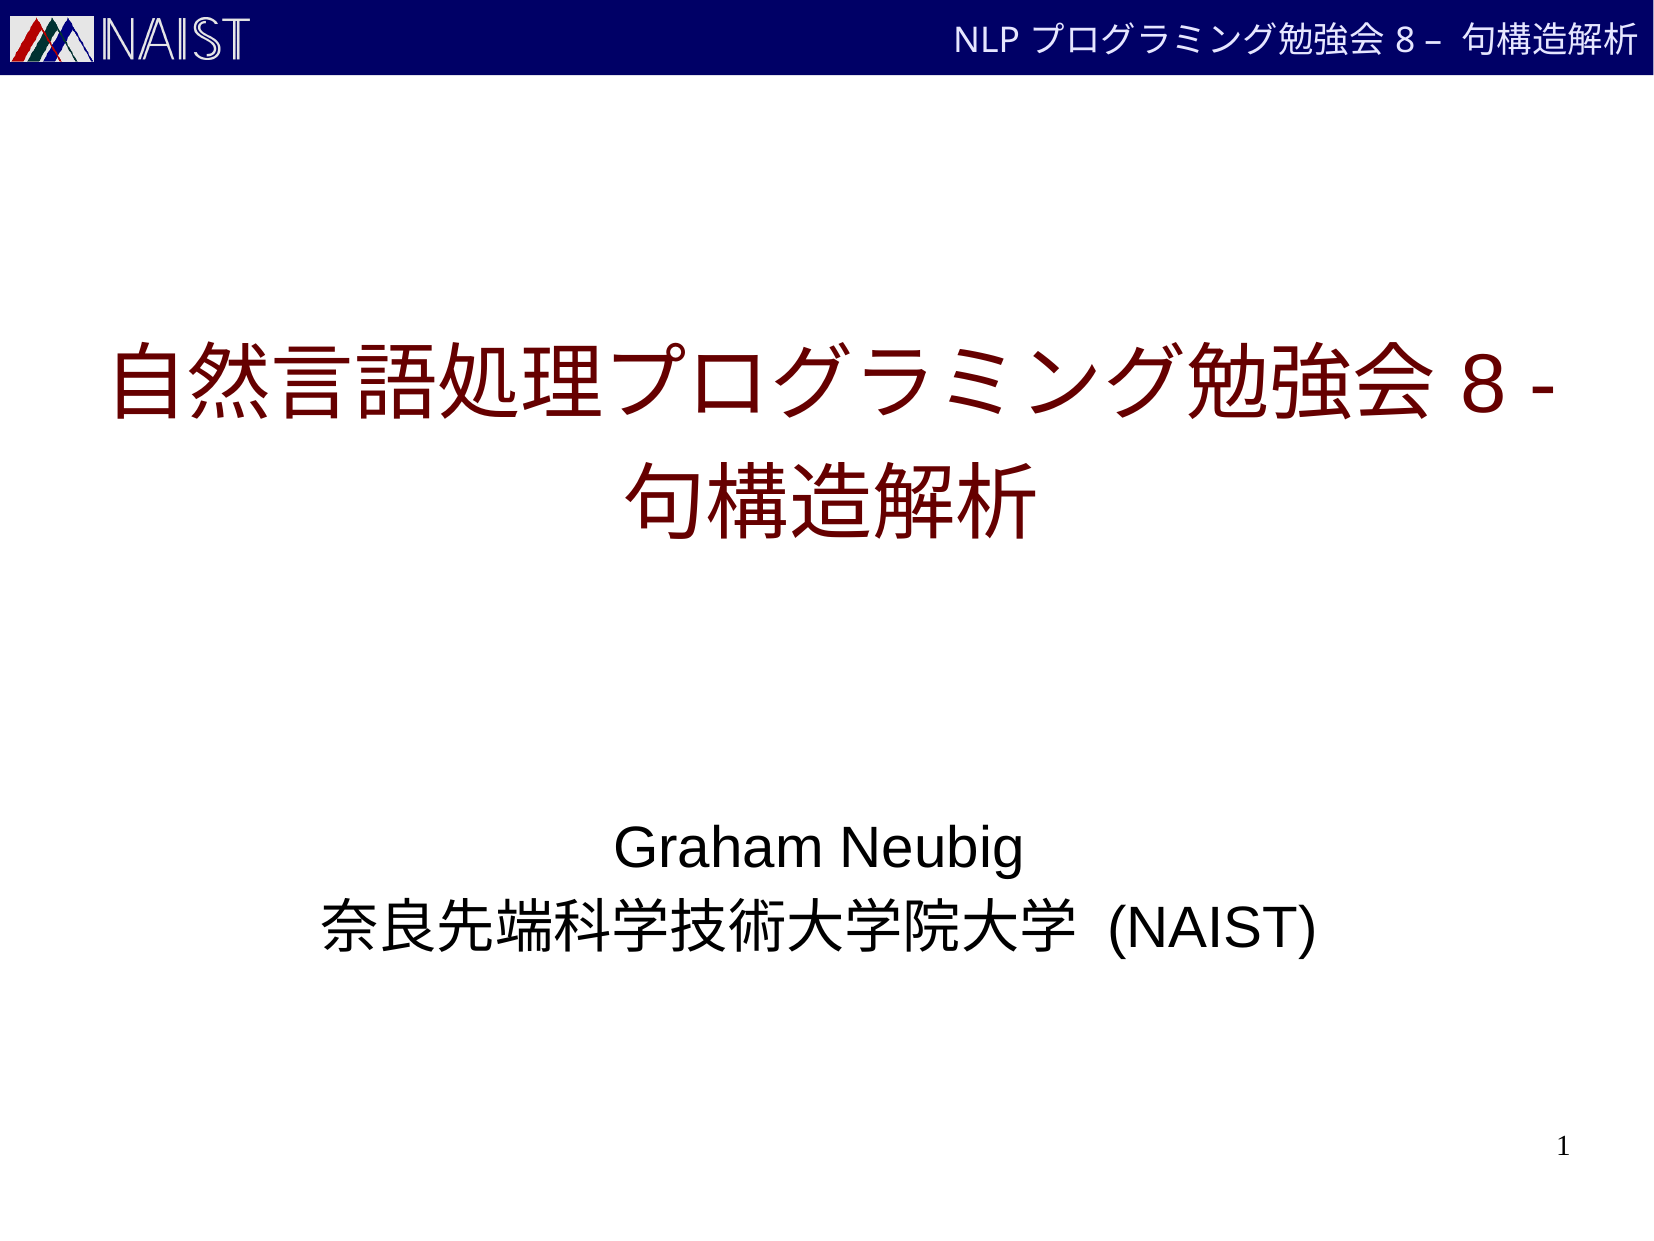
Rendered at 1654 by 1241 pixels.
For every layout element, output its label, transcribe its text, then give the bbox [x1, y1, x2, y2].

picture [102, 17, 251, 60]
picture [10, 16, 94, 62]
subtitle Graham Neubig 奈良先端科学技術大学院大学 (NAIST) [75, 780, 1564, 999]
title 自然言語処理プログラミング勉強会8 - 句構造解析 [86, 339, 1576, 533]
